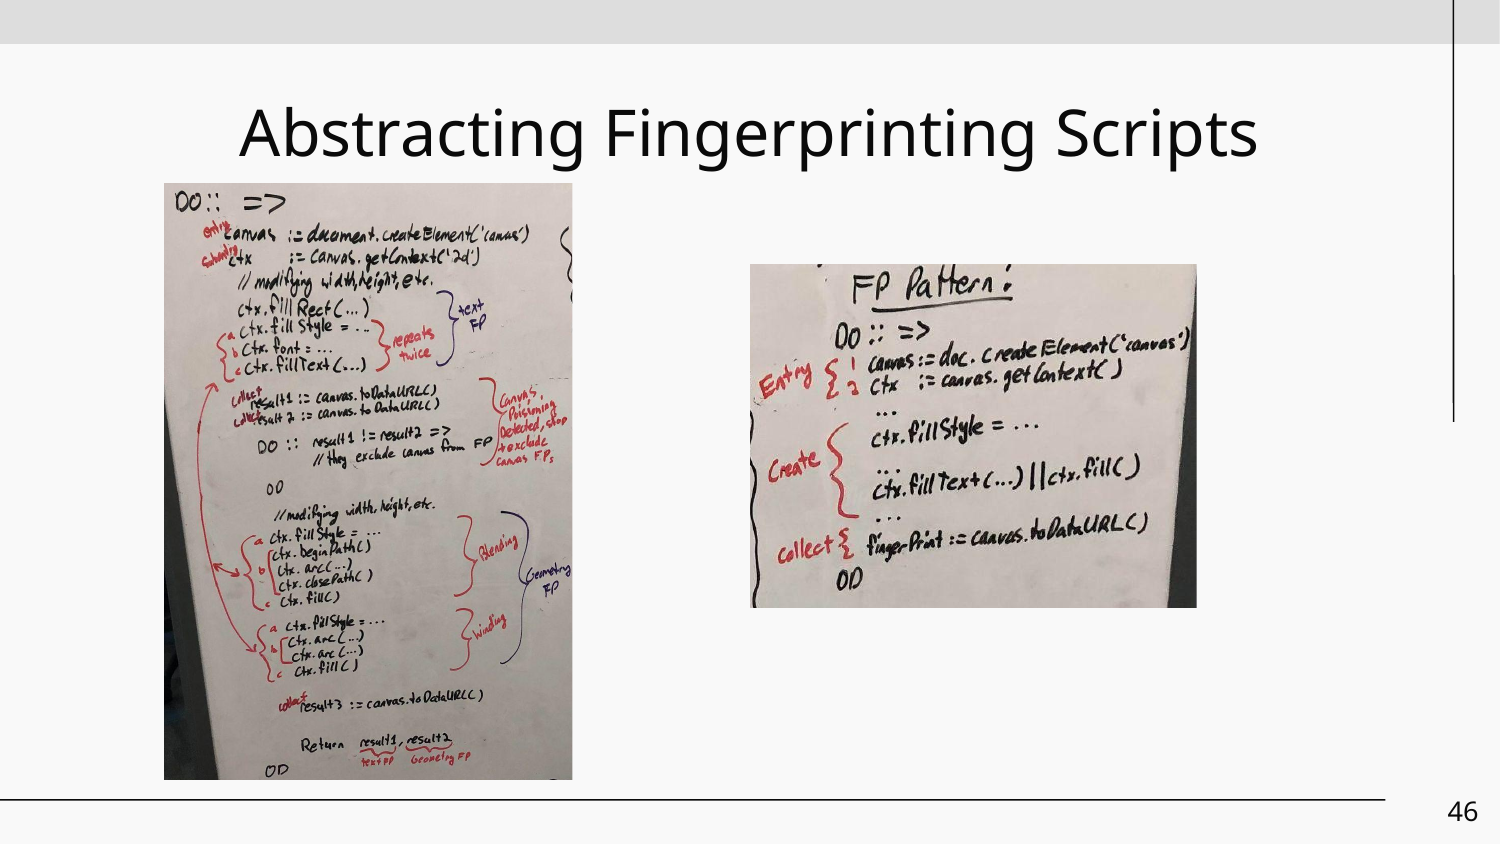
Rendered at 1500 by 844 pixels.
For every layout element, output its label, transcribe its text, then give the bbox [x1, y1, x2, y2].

slide_number <number> [1403, 779, 1494, 844]
title Abstracting Fingerprinting Scripts [116, 77, 1383, 168]
picture [164, 183, 573, 780]
picture [750, 264, 1197, 608]
